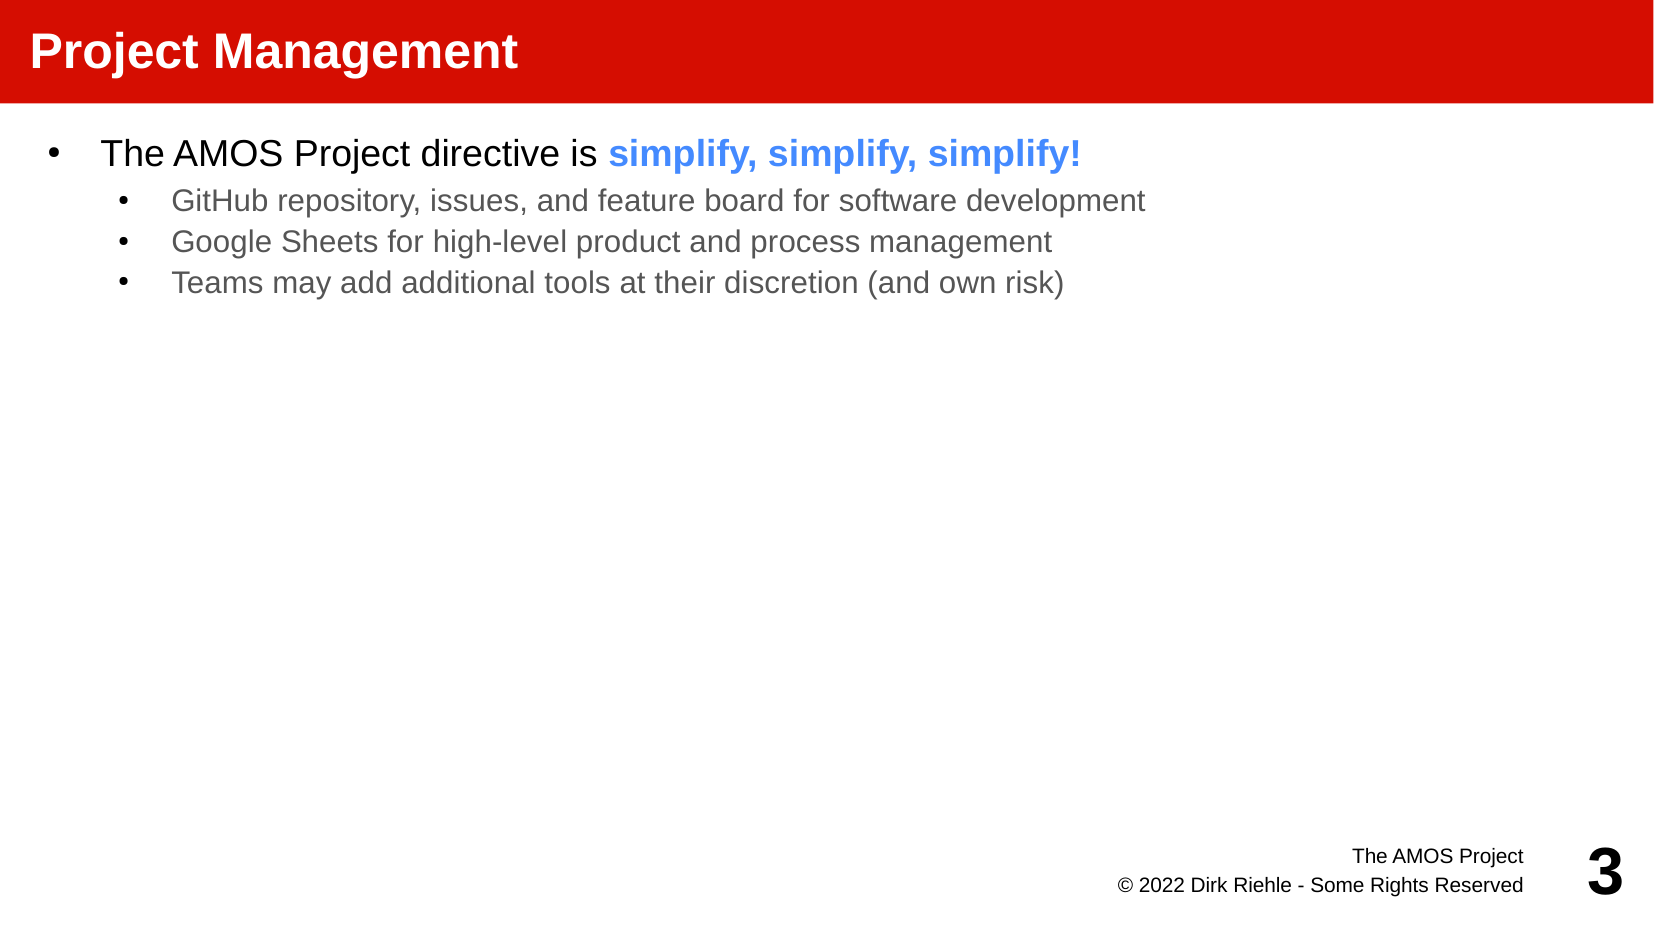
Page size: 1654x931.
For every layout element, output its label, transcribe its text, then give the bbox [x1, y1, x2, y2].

title Project Management [0, 0, 1654, 104]
list The AMOS Project directive is simplify, simplify, simplify! GitHub repository, issues, and feature board for software development Google Sheets for high-level product and process management Teams may add additional tools at their discretion (and own risk) [29, 132, 1625, 813]
